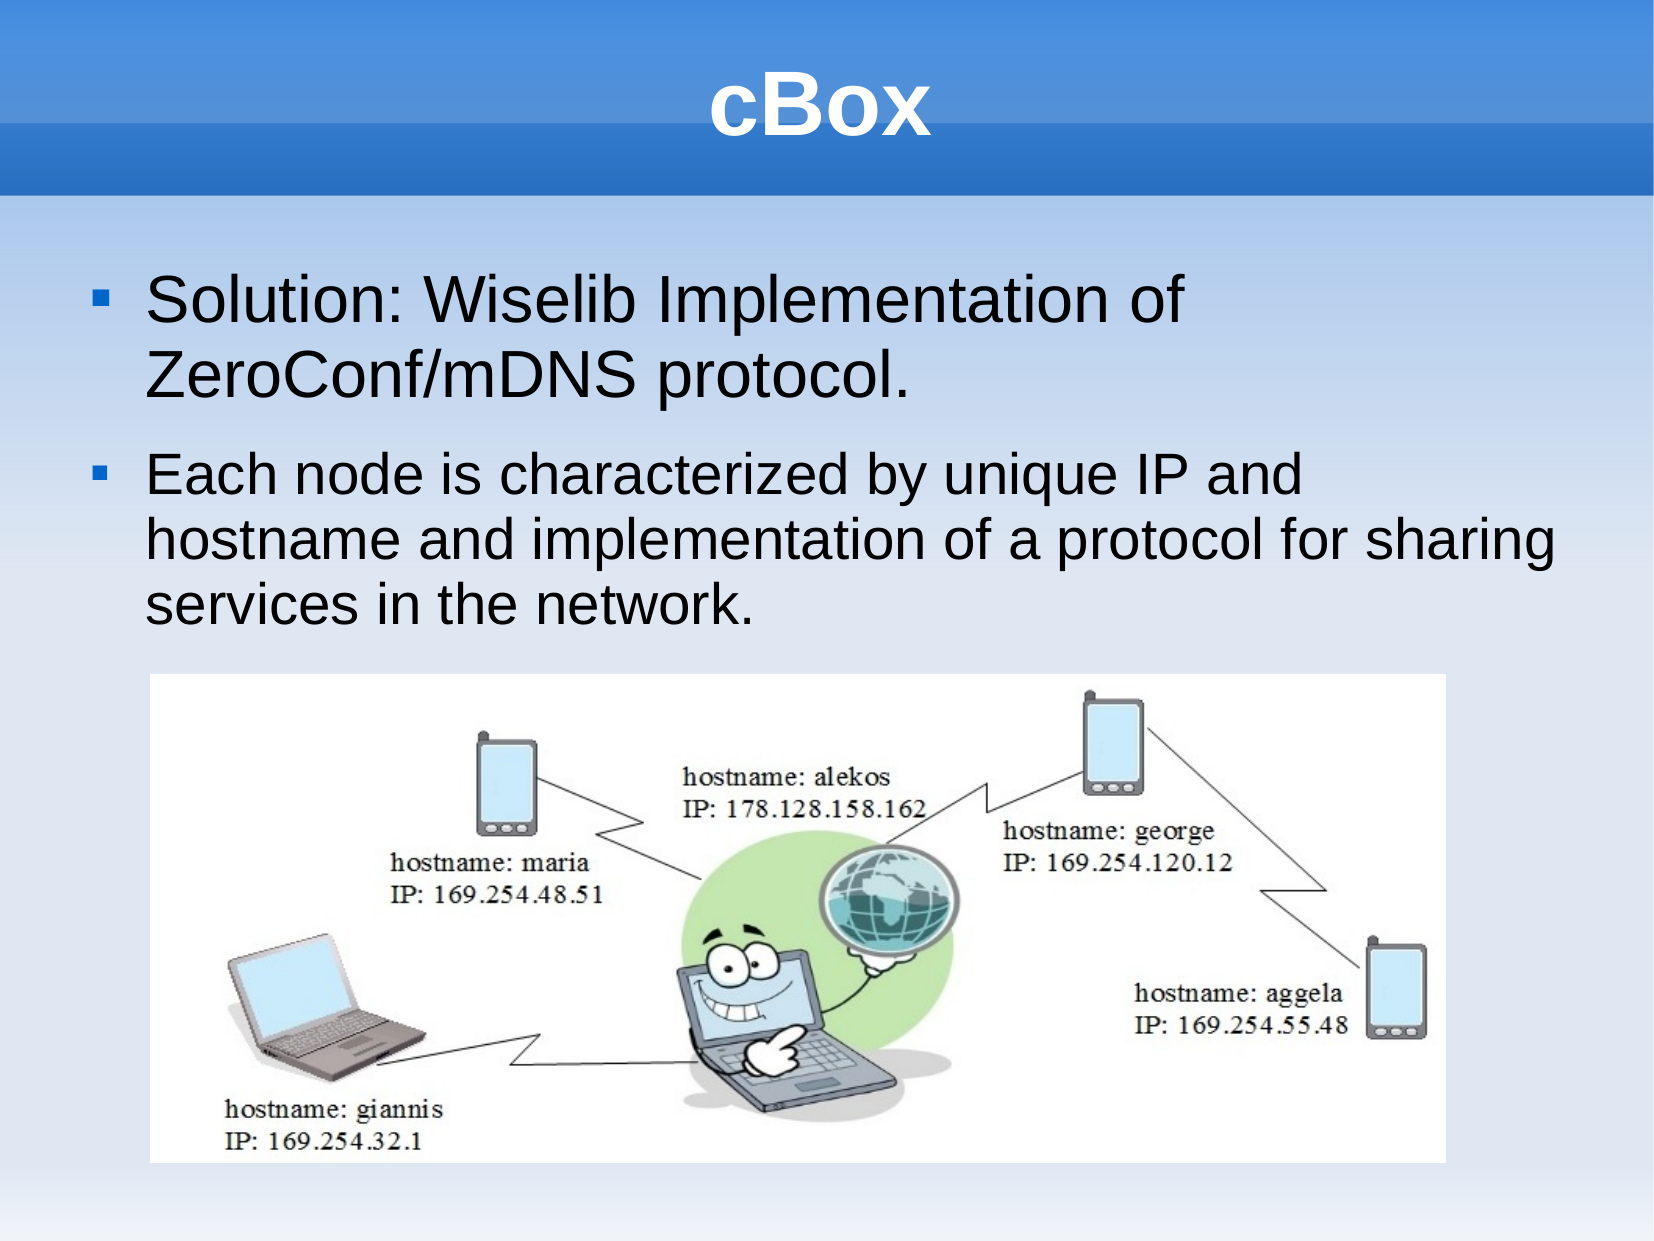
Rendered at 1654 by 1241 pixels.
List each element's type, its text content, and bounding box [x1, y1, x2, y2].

picture [0, 0, 1654, 1241]
list Solution: Wiselib Implementation of ZeroConf/mDNS protocol. Each node is characterized by unique IP and hostname and implementation of a protocol for sharing services in the network. [75, 262, 1576, 1163]
title cBox [76, 0, 1565, 208]
